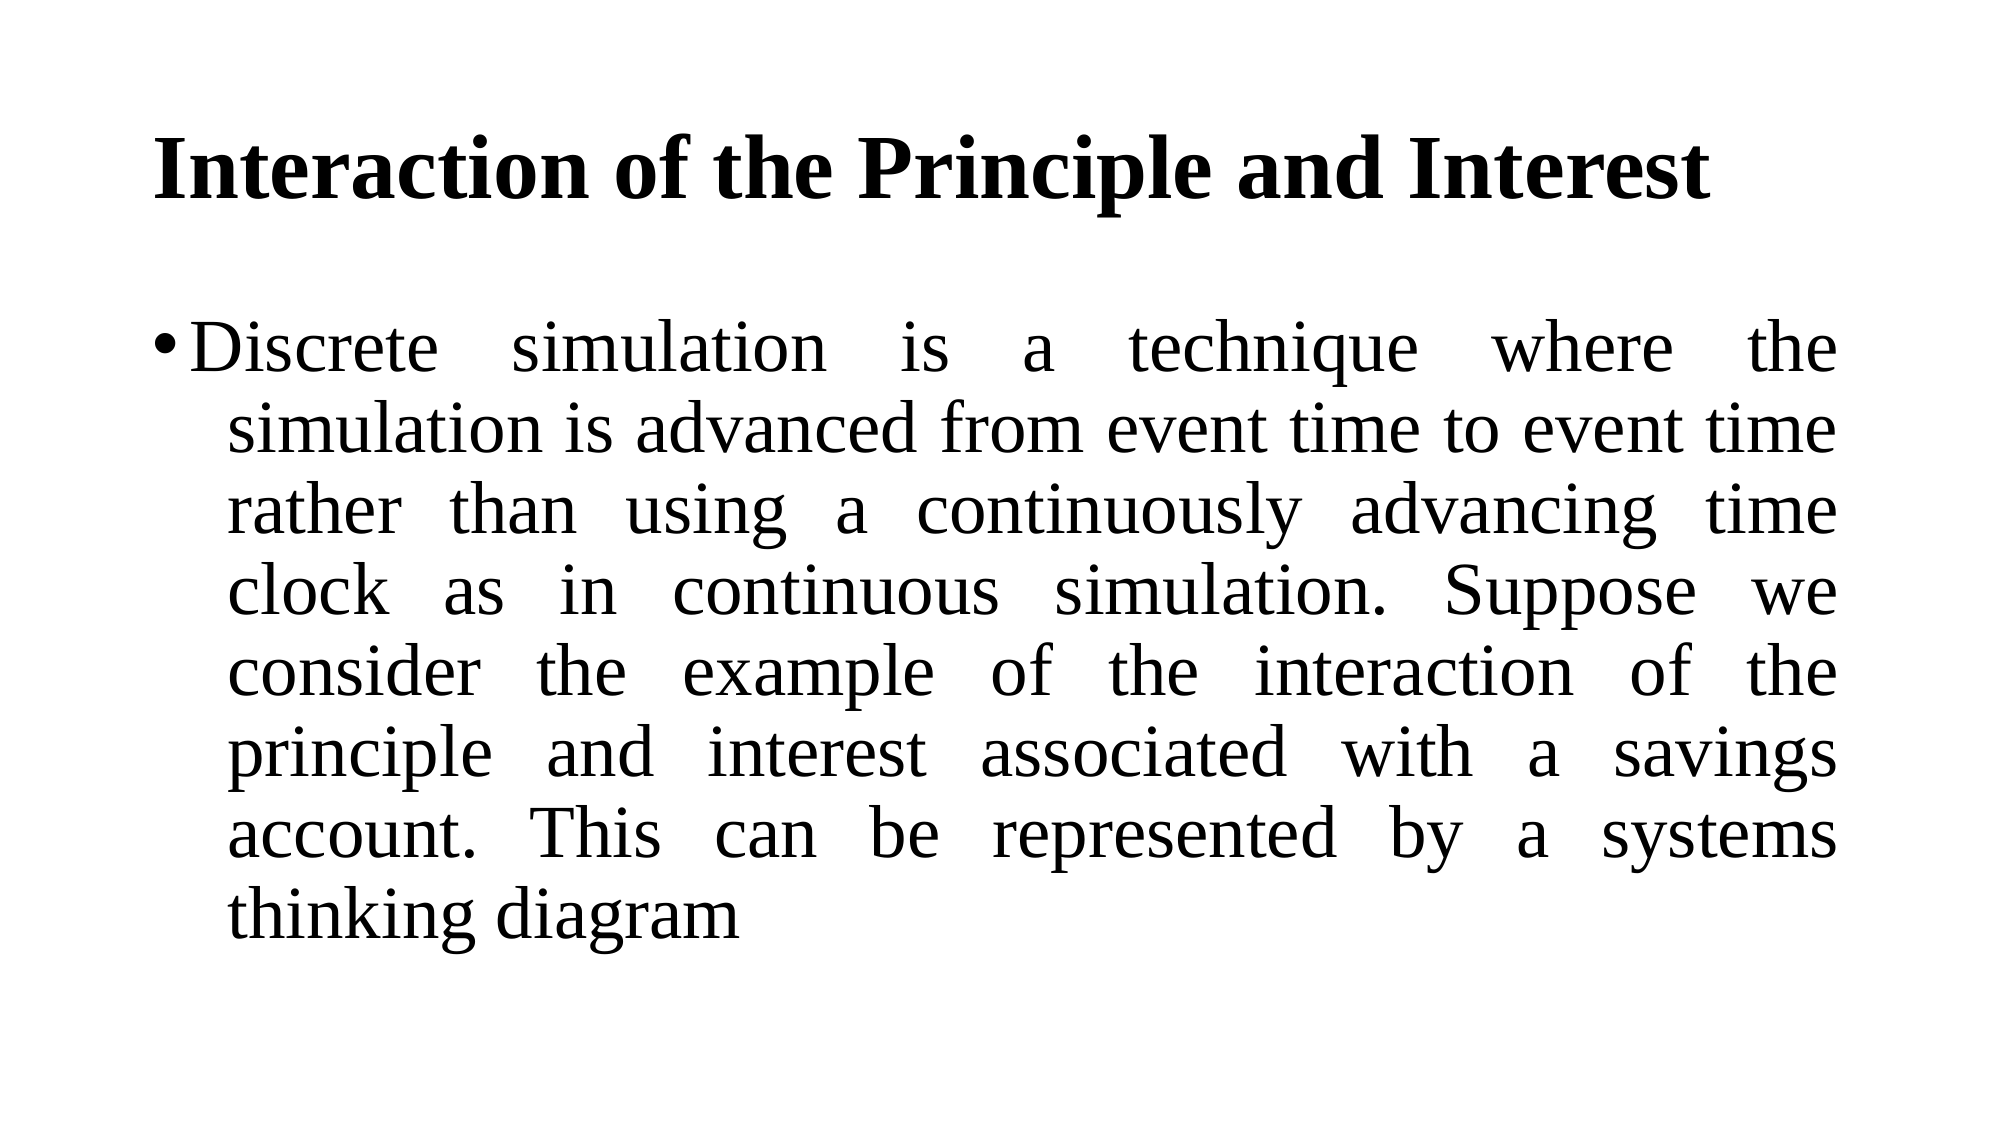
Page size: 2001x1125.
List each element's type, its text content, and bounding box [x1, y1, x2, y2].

list Discrete simulation is a technique where the simulation is advanced from event time to event time rather than using a continuously advancing time clock as in continuous simulation. Suppose we consider the example of the interaction of the principle and interest associated with a savings account. This can be represented by a systems thinking diagram [137, 299, 1863, 1014]
title Interaction of the Principle and Interest [137, 59, 1863, 278]
